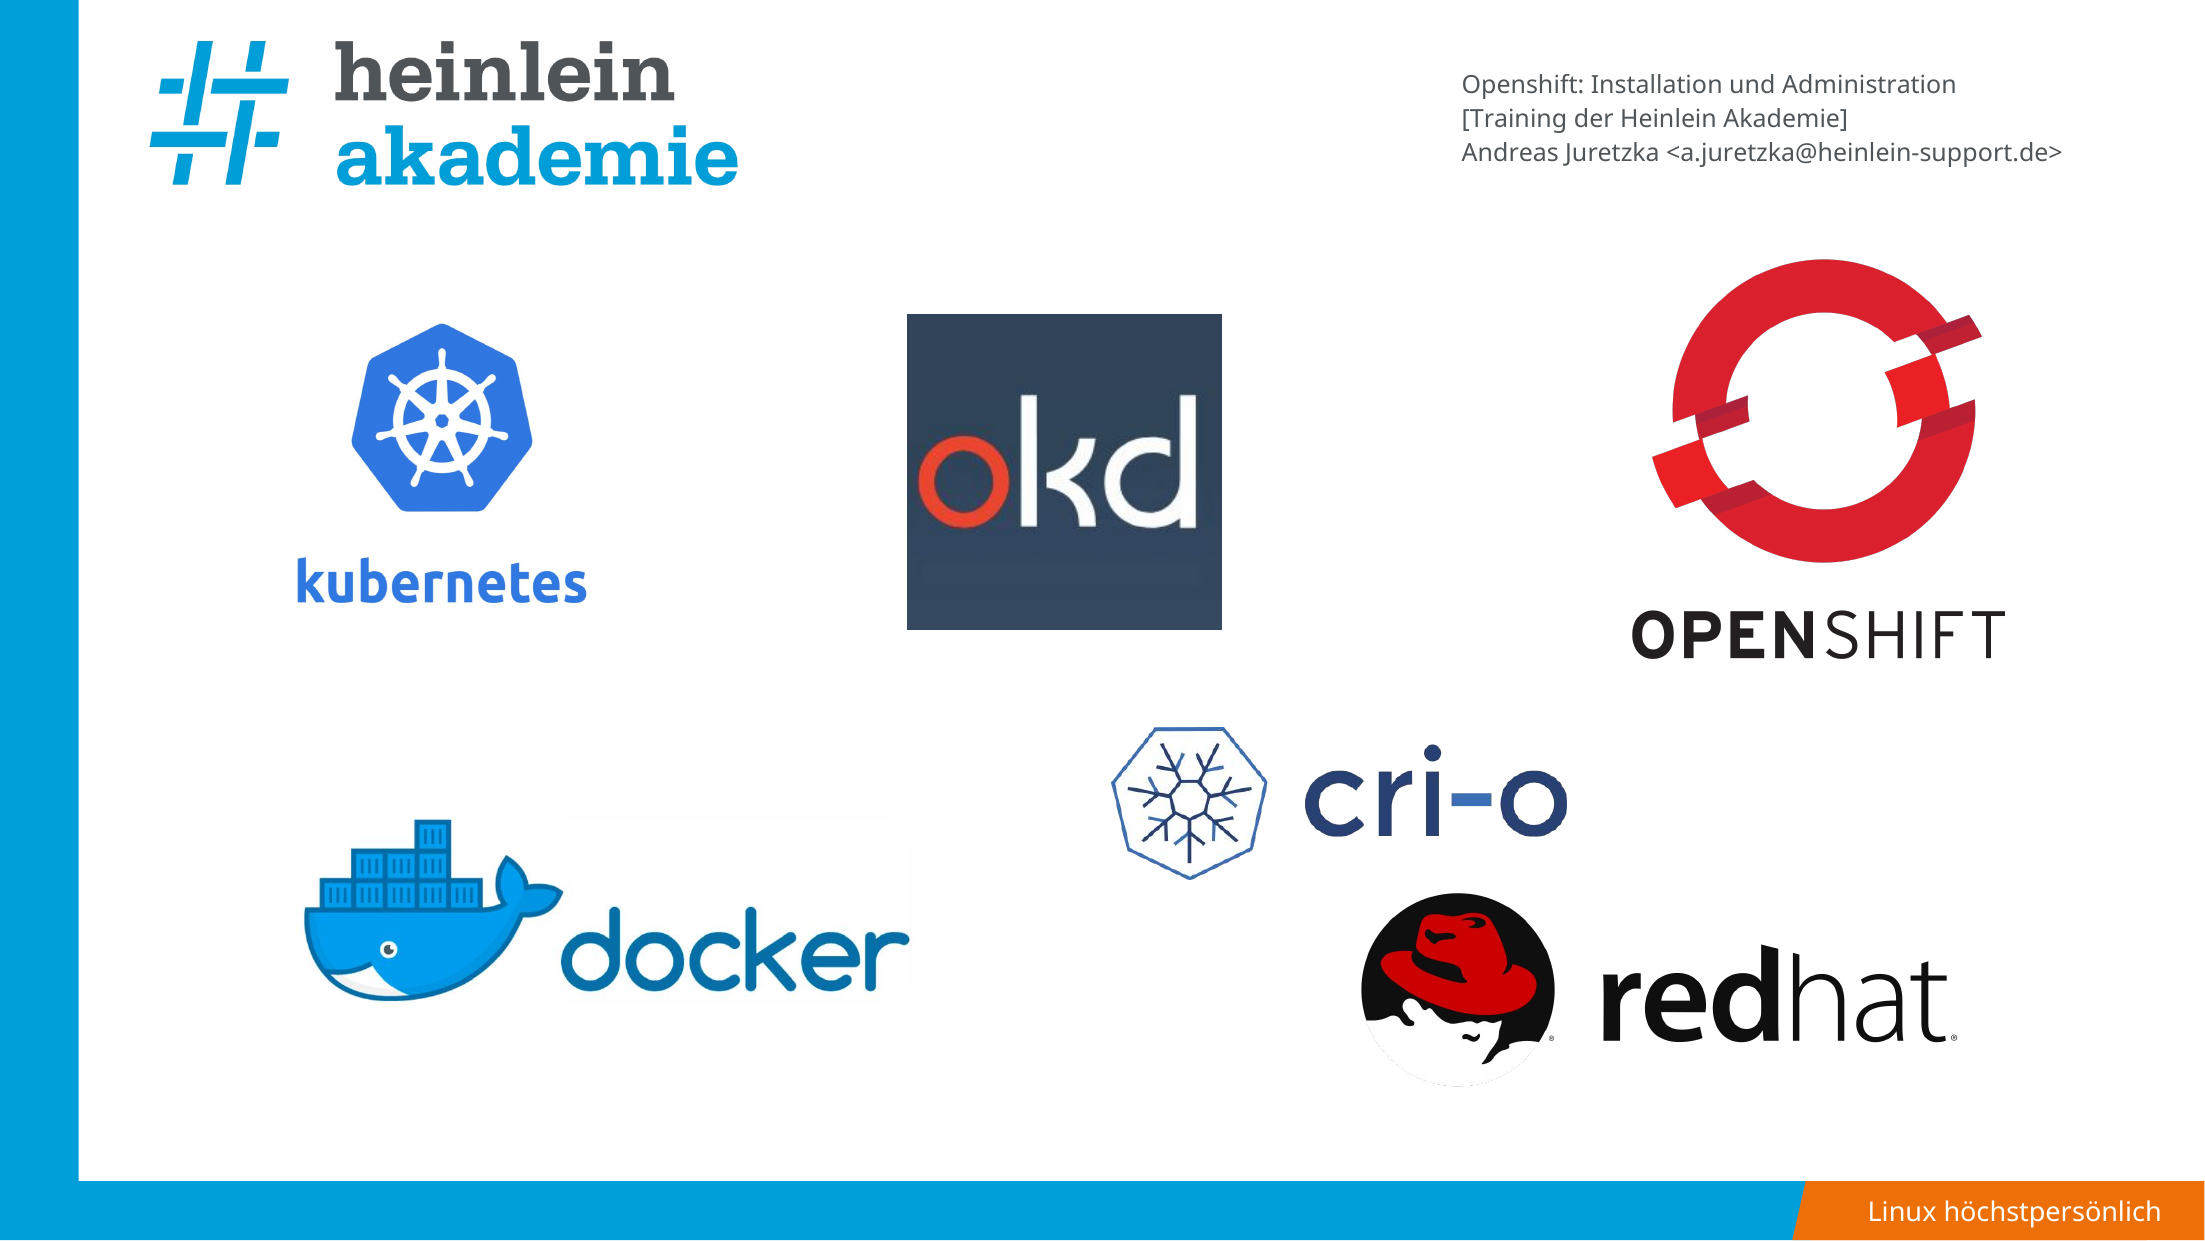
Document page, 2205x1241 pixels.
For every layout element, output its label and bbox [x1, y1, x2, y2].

picture [907, 314, 1222, 630]
picture [1111, 727, 1567, 880]
picture [1355, 887, 1963, 1092]
picture [143, 295, 741, 628]
picture [102, 0, 784, 232]
picture [284, 806, 926, 1021]
picture [1621, 248, 2016, 670]
